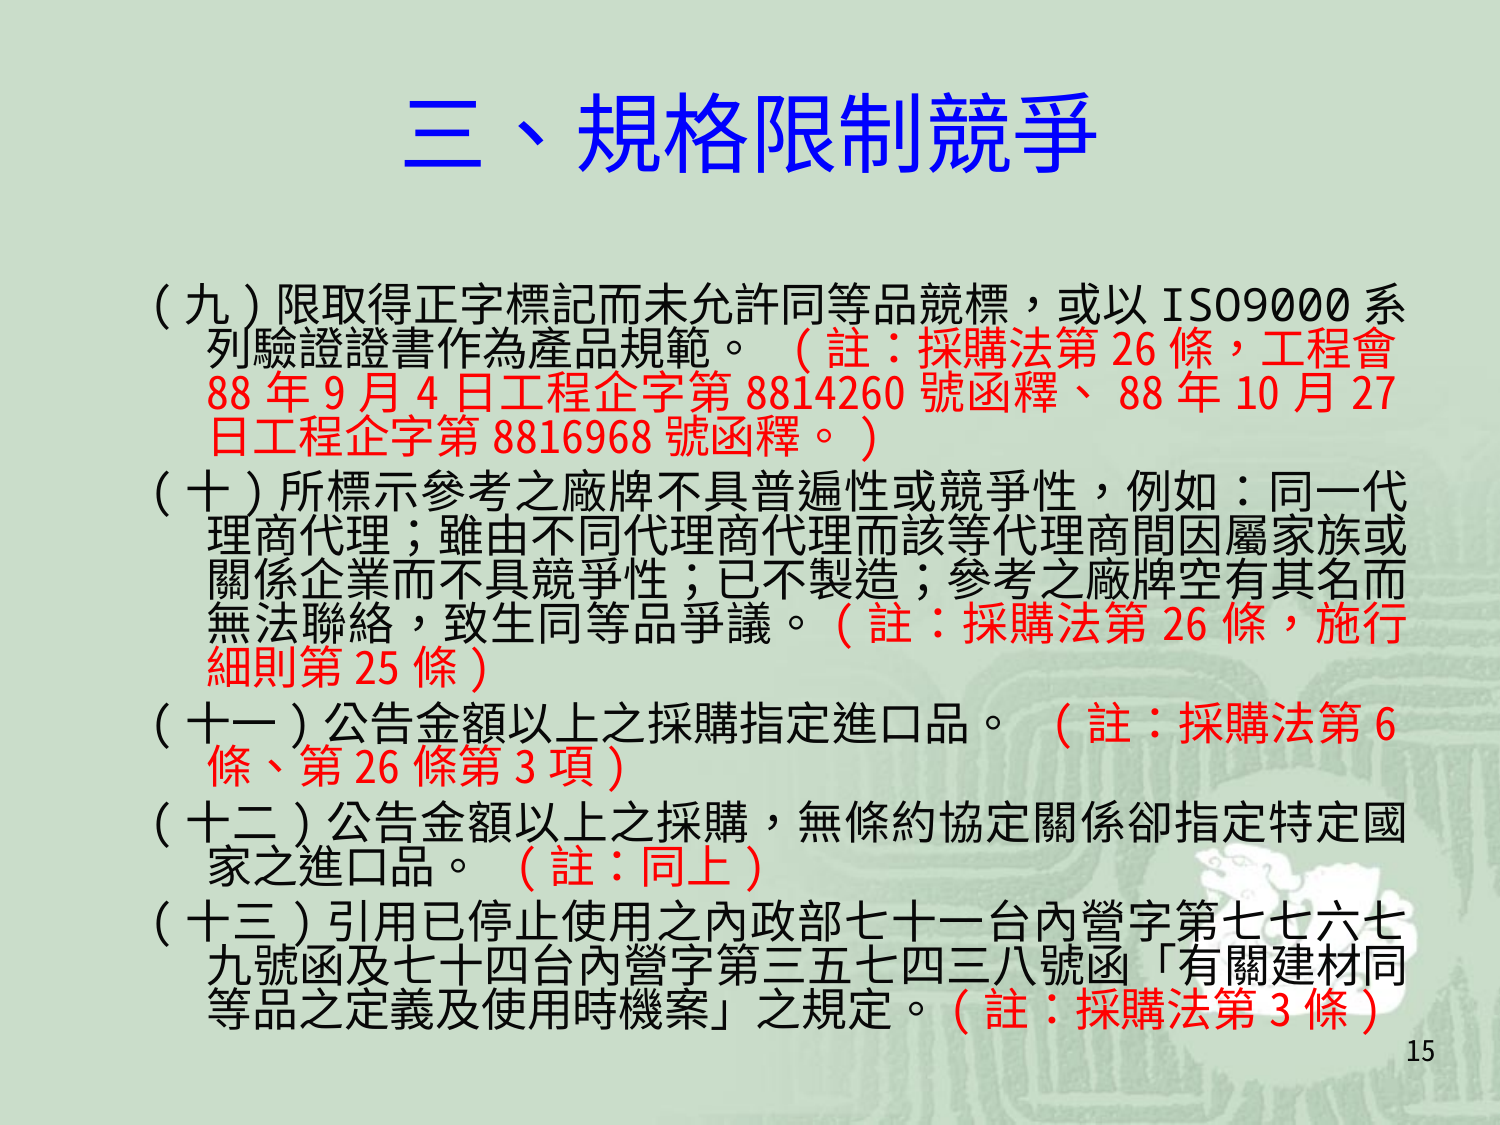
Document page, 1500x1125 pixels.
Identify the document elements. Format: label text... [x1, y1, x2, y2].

text_box <編號> [1074, 1024, 1451, 1103]
title 三、規格限制競爭 [49, 37, 1451, 225]
picture [0, 0, 1500, 1125]
list (九)限取得正字標記而未允許同等品競標，或以ISO9000系列驗證證書作為產品規範。 (註：採購法第26條，工程會88年9月4日工程企字第8814260號函釋、88年10月27日工程企字第8816968號函釋。) (十)所標示參考之廠牌不具普遍性或競爭性，例如：同一代理商代理；雖由不同代理商代理而該等代理商間因屬家族或關係企業而不具競爭性；已不製造；參考之廠牌空有其名而無法聯絡，致生同等品爭議。(註：採購法第26條，施行細則第25條) (十一)公告金額以上之採購指定進口品。 (註：採購法第6條、第26條第3項) (十二)公告金額以上之採購，無條約協定關係卻指定特定國家之進口品。 (註：同上) (十三)引用已停止使用之內政部七十一台內營字第七七六七九號函及七十四台內營字第三五七四三八號函「有關建材同等品之定義及使用時機案」之規定。(註：採購法第3條) [135, 278, 1424, 1047]
